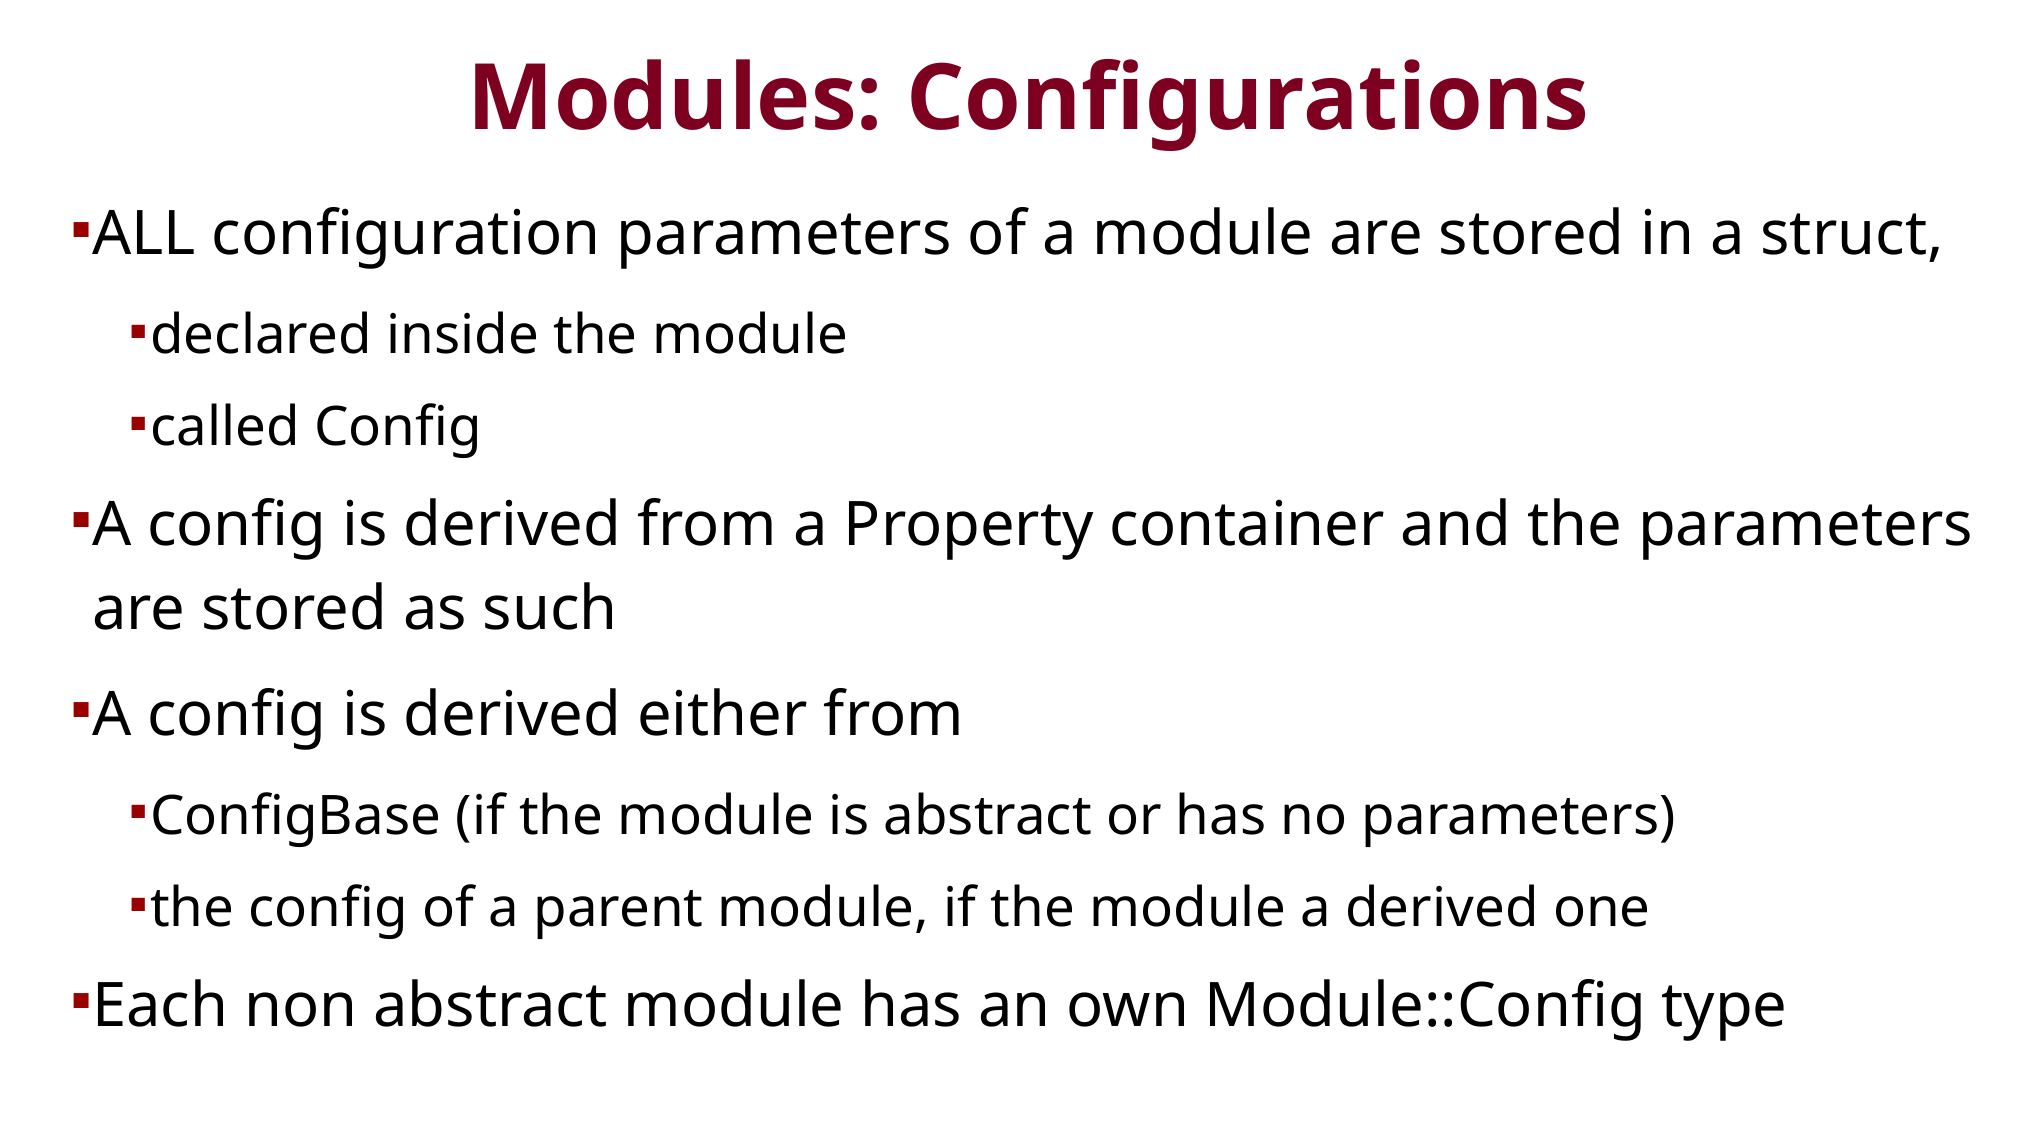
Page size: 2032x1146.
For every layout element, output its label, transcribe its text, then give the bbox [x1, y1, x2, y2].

title Modules: Configurations [37, 10, 2020, 178]
list ALL configuration parameters of a module are stored in a struct, declared inside the module called Config A config is derived from a Property container and the parameters are stored as such A config is derived either from ConfigBase (if the module is abstract or has no parameters) the config of a parent module, if the module a derived one Each non abstract module has an own Module::Config type [59, 188, 1985, 1111]
